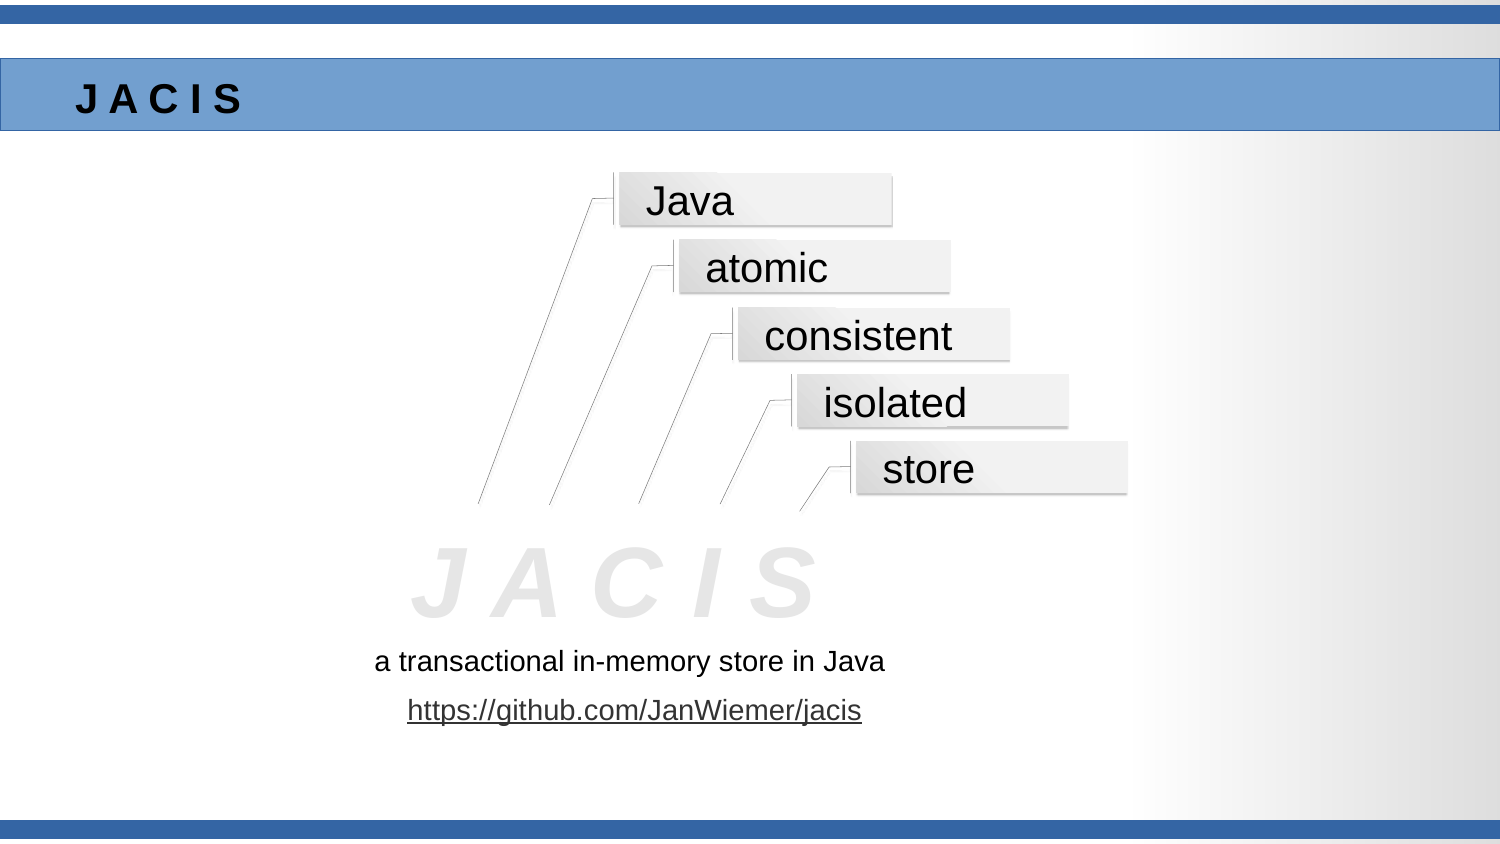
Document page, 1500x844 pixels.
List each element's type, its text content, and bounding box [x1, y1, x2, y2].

text_box atomic [679, 240, 951, 292]
text_box J A C I S [395, 510, 845, 634]
text_box Java [620, 173, 892, 225]
text_box a transactional in-memory store in Java [359, 634, 1004, 685]
text_box isolated [797, 374, 1069, 426]
text_box store [856, 441, 1128, 493]
text_box https://github.com/JanWiemer/jacis [392, 685, 878, 735]
text_box consistent [738, 308, 1010, 360]
title J A C I S [63, 50, 1199, 148]
